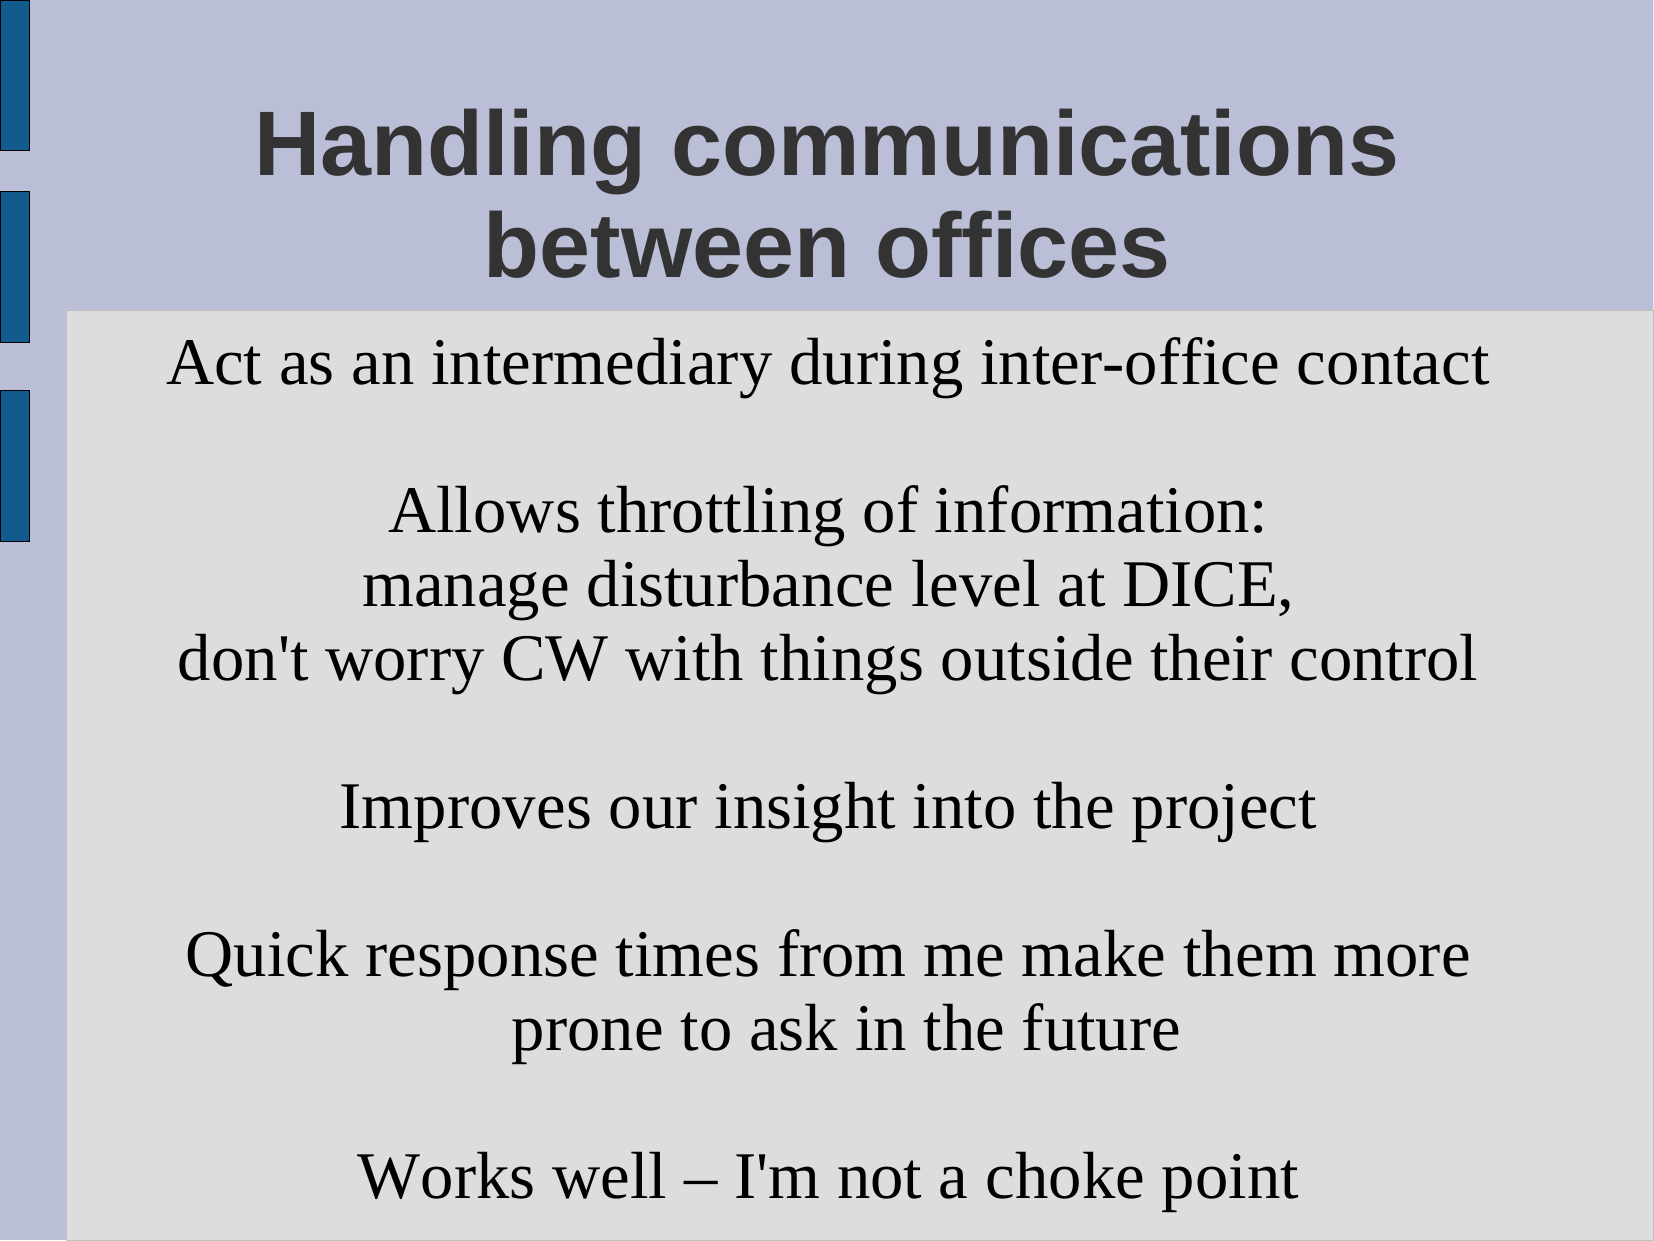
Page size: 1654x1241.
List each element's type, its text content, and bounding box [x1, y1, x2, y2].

subtitle Act as an intermediary during inter-office contact Allows throttling of information: manage disturbance level at DICE, don't worry CW with things outside their control Improves our insight into the project Quick response times from me make them more prone to ask in the future Works well – I'm not a choke point [123, 324, 1536, 1214]
title Handling communications between offices [121, 91, 1534, 299]
